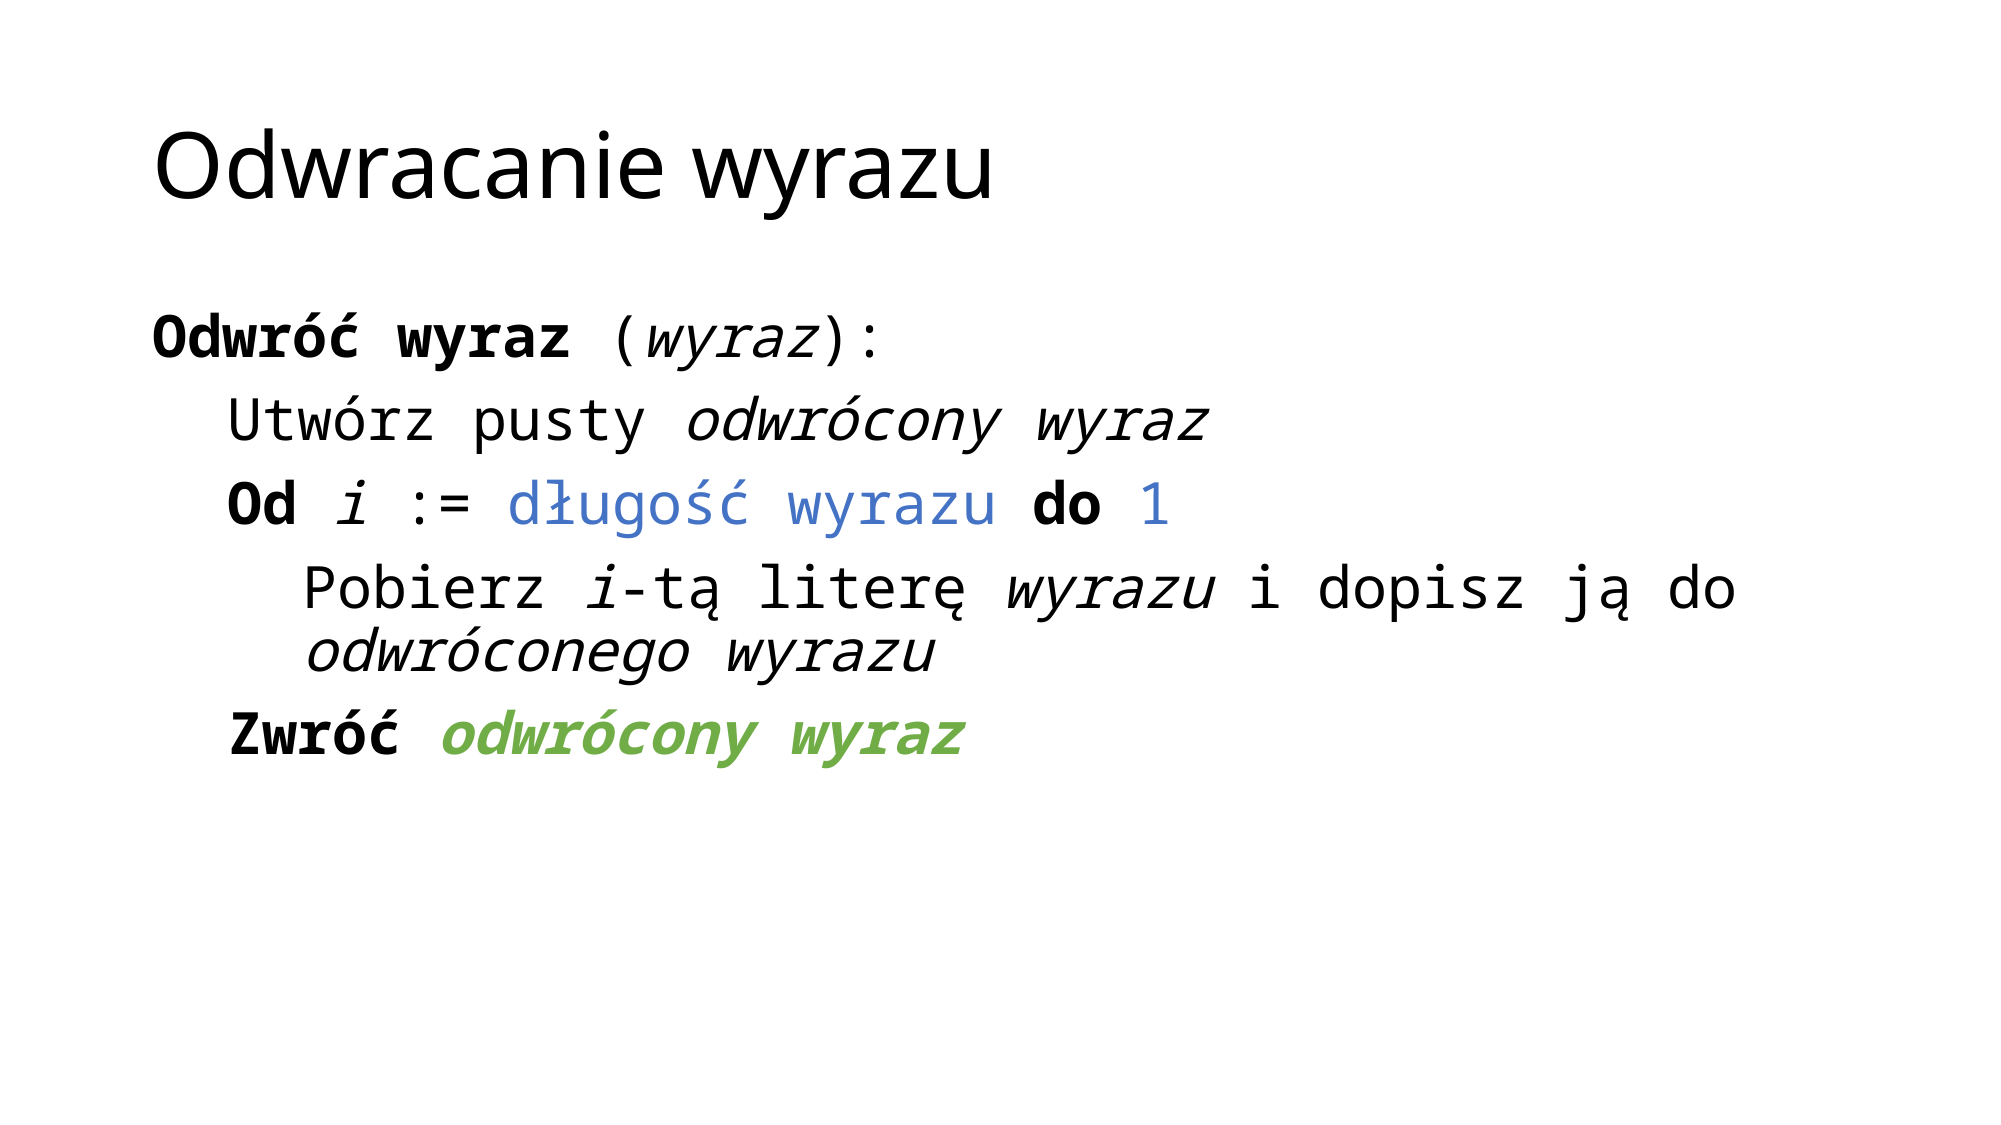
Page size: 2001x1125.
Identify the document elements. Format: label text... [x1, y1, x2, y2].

list Odwróć wyraz (wyraz): Utwórz pusty odwrócony wyraz Od i := długość wyrazu do 1 Pobierz i-tą literę wyrazu i dopisz ją do odwróconego wyrazu Zwróć odwrócony wyraz [137, 299, 1863, 1014]
title Odwracanie wyrazu [137, 59, 1863, 278]
